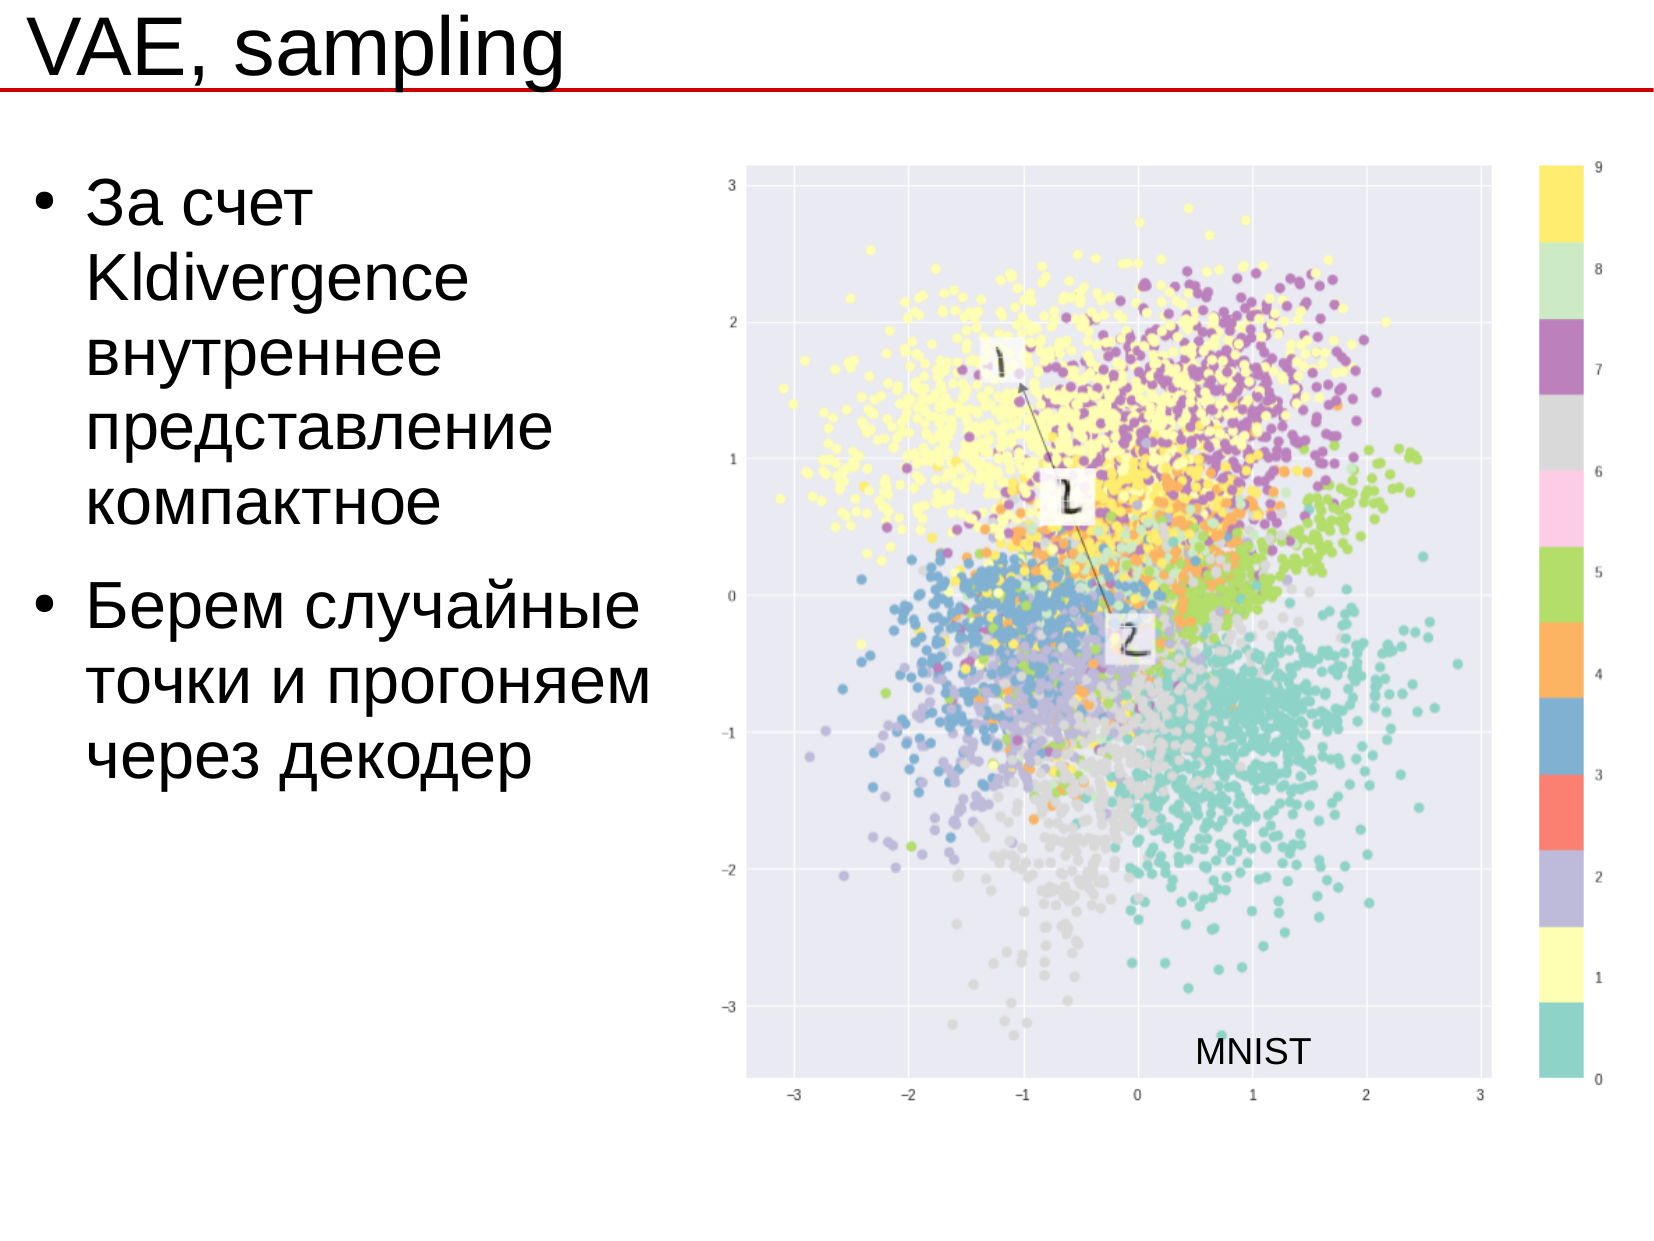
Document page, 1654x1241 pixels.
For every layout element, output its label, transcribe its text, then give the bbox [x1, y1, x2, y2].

picture [720, 149, 1616, 1113]
title VAE, sampling [26, 0, 1471, 94]
list За счет Kldivergence внутреннее представление компактное Берем случайные точки и прогоняем через декодер [15, 165, 661, 1036]
text_box MNIST [1170, 1023, 1351, 1081]
